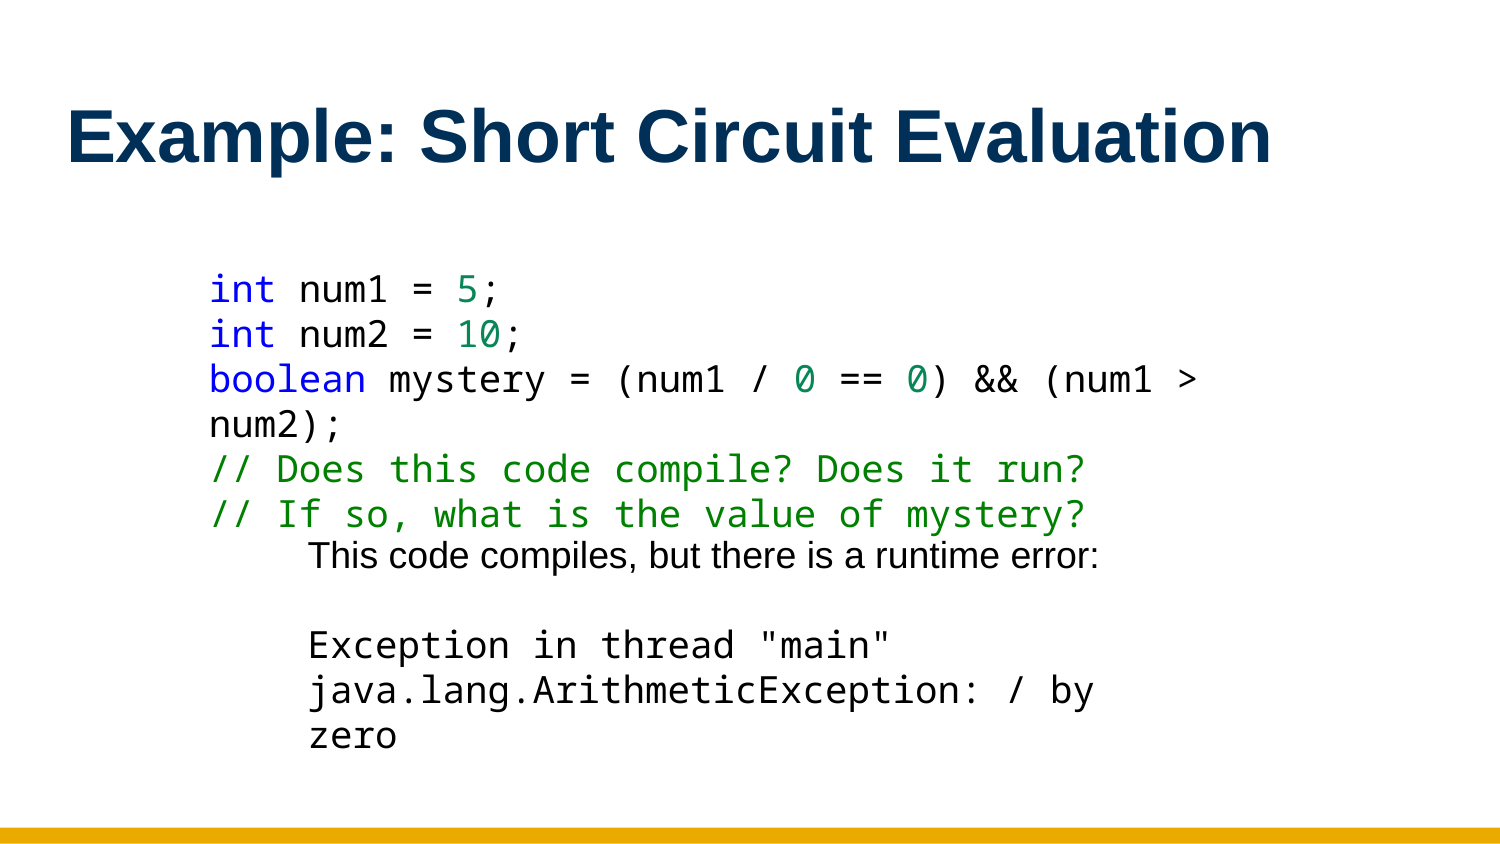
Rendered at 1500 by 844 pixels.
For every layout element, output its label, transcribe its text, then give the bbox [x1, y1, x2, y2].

text_box int num1 = 5; int num2 = 10; boolean mystery = (num1 / 0 == 0) && (num1 > num2); // Does this code compile? Does it run? // If so, what is the value of mystery? [194, 257, 1305, 542]
title Example: Short Circuit Evaluation [51, 72, 1449, 189]
text_box This code compiles, but there is a runtime error: Exception in thread "main" java.lang.ArithmeticException: / by zero [292, 523, 1208, 764]
